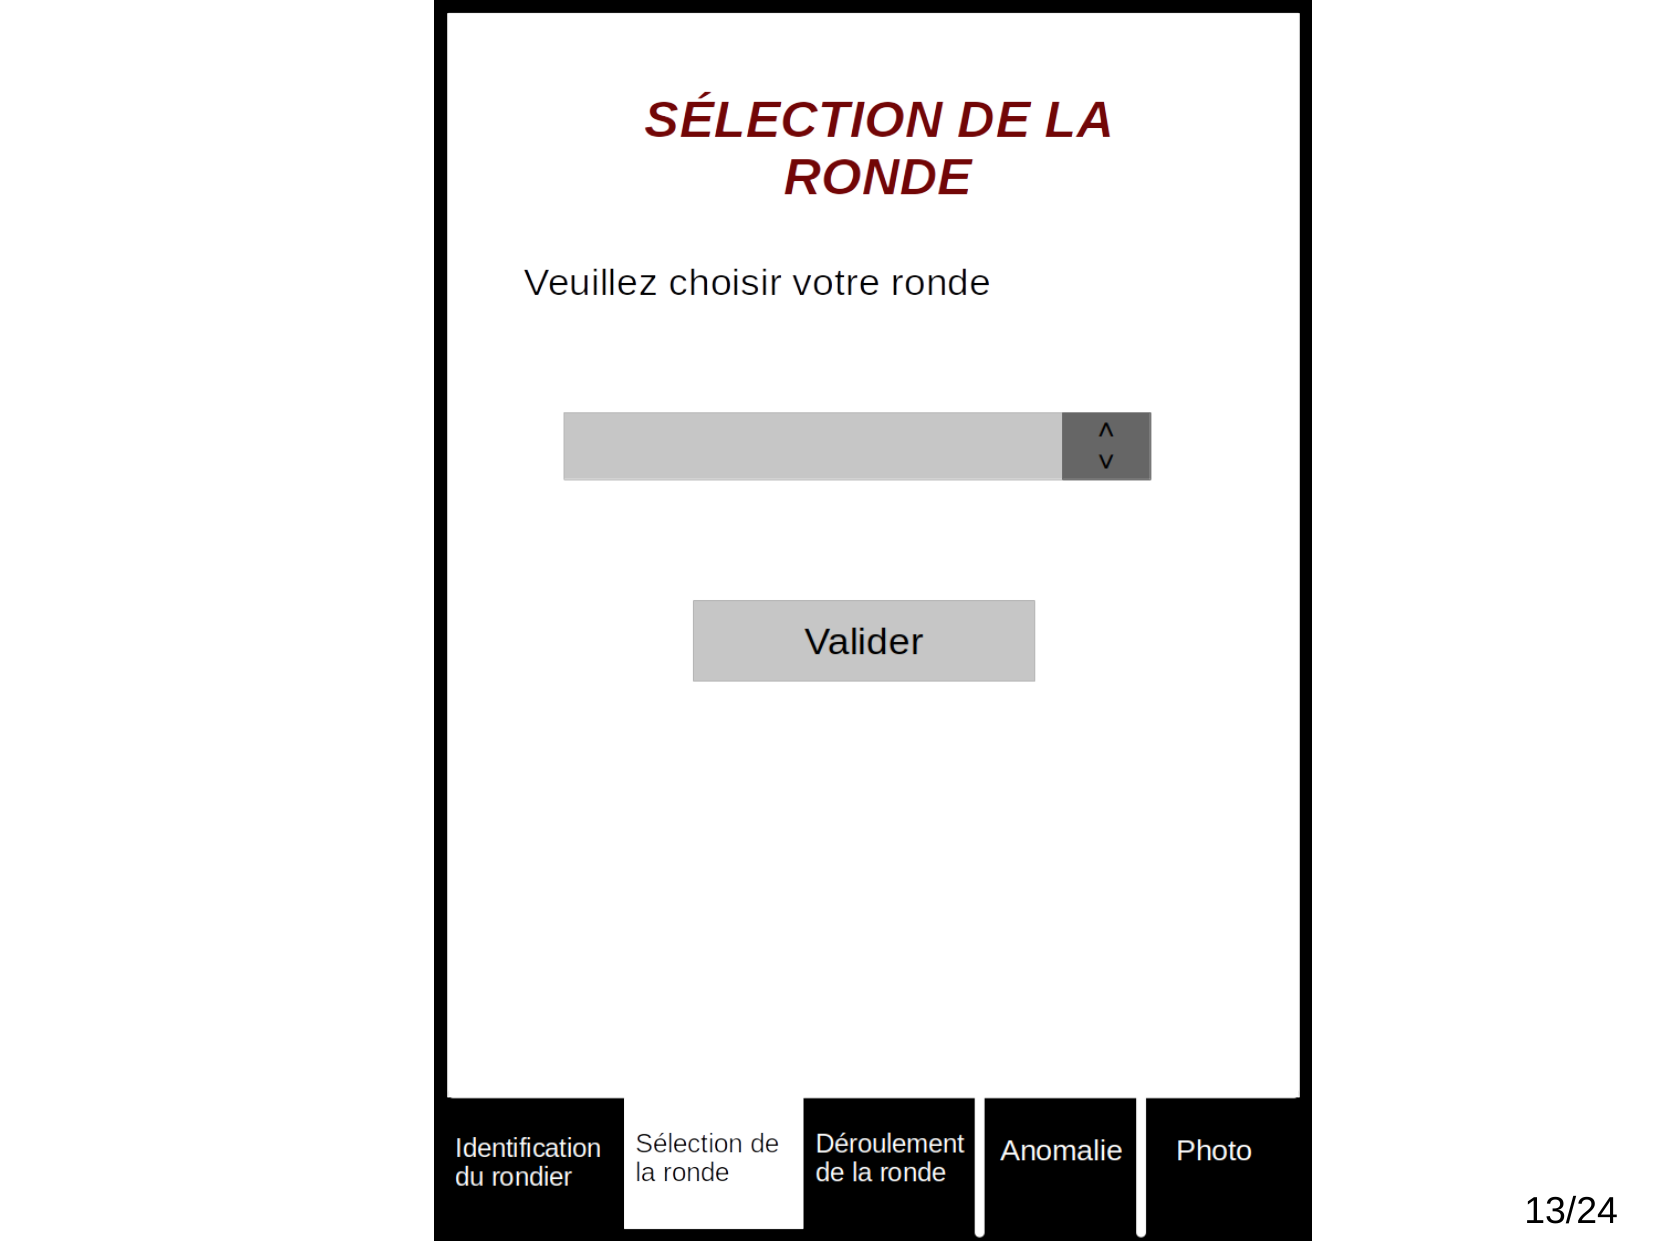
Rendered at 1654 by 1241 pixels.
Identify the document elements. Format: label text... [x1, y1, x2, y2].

picture [434, 0, 1312, 1241]
text_box <numéro>/24 [1509, 1182, 1654, 1241]
